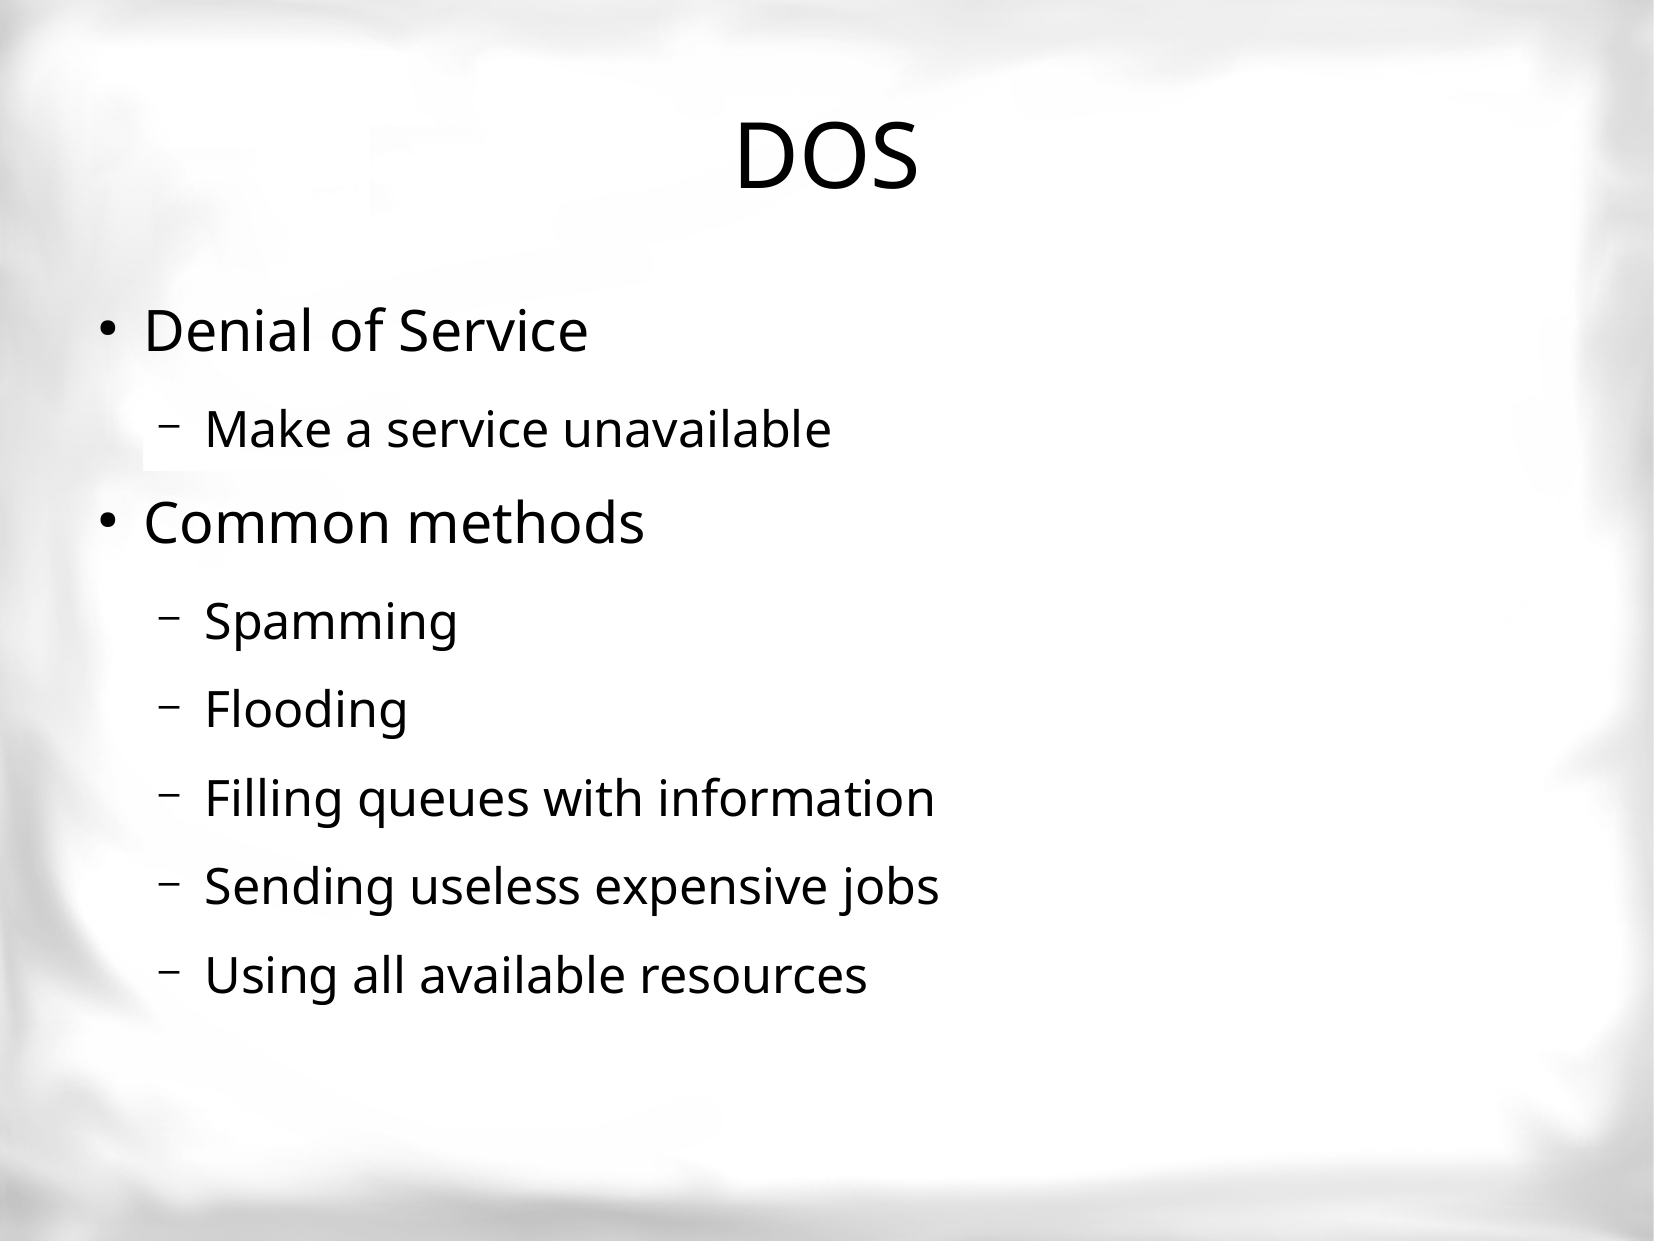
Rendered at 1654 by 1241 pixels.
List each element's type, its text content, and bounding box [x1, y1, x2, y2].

list Denial of Service Make a service unavailable Common methods Spamming Flooding Filling queues with information Sending useless expensive jobs Using all available resources [82, 290, 1571, 1010]
title DOS [82, 49, 1571, 257]
picture [0, 0, 1654, 1241]
